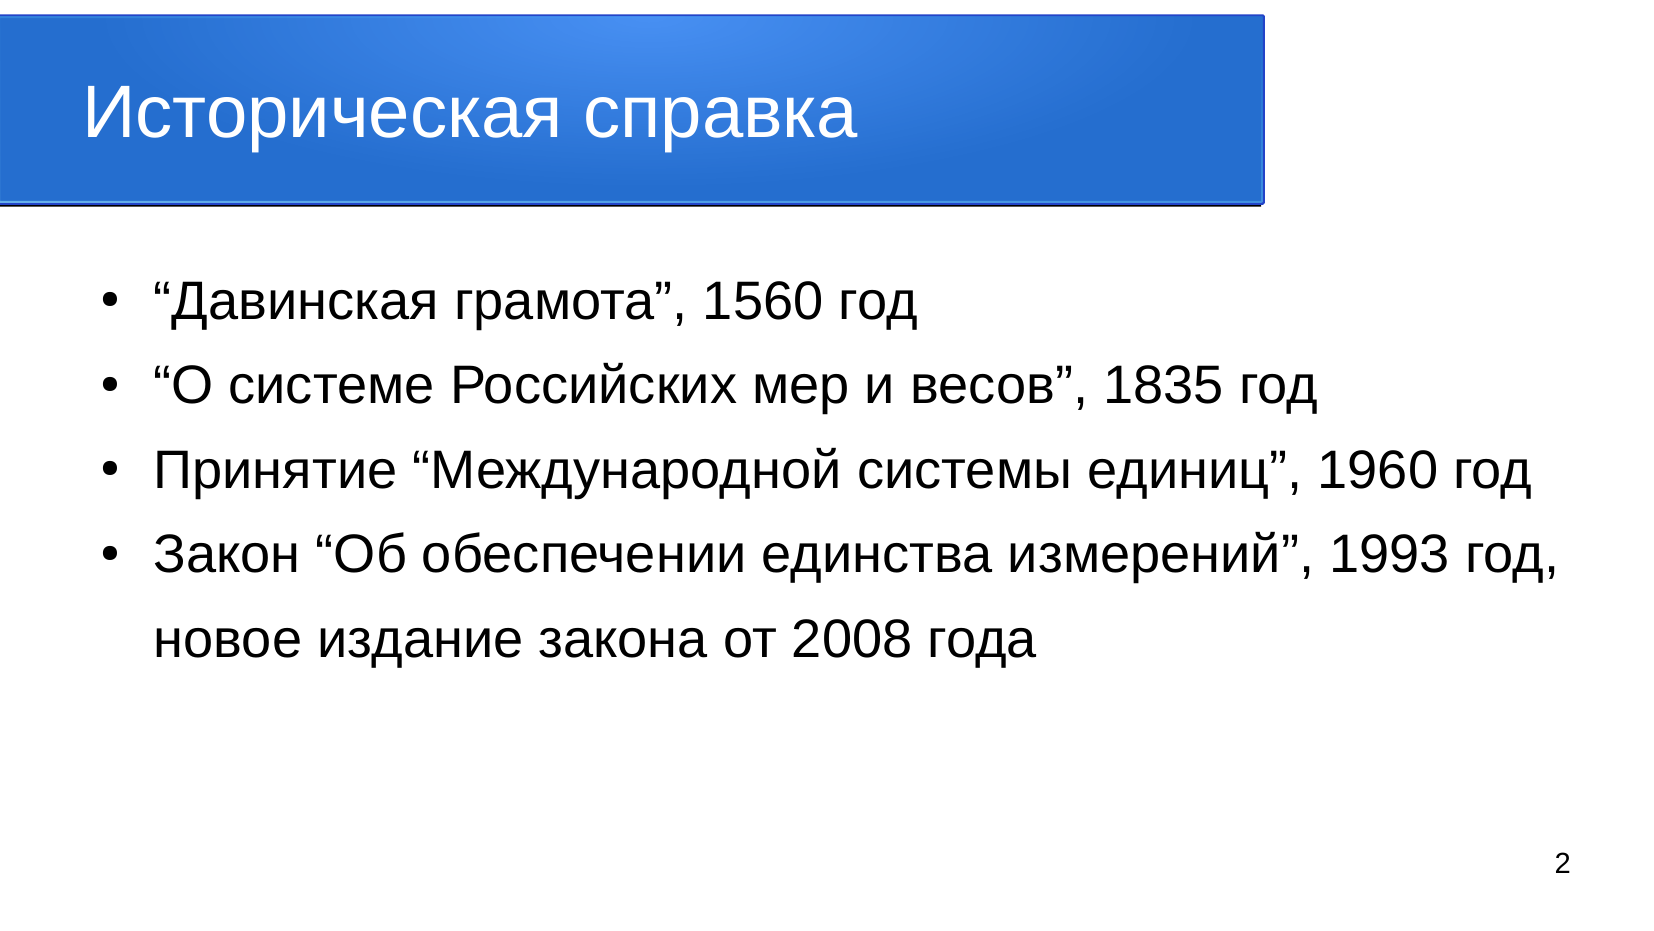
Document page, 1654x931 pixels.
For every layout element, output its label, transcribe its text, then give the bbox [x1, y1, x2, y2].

list “Давинская грамота”, 1560 год “О системе Российских мер и весов”, 1835 год Принятие “Международной системы единиц”, 1960 год Закон “Об обеспечении единства измерений”, 1993 год, новое издание закона от 2008 года [82, 270, 1571, 811]
title Историческая справка [82, 35, 1235, 189]
